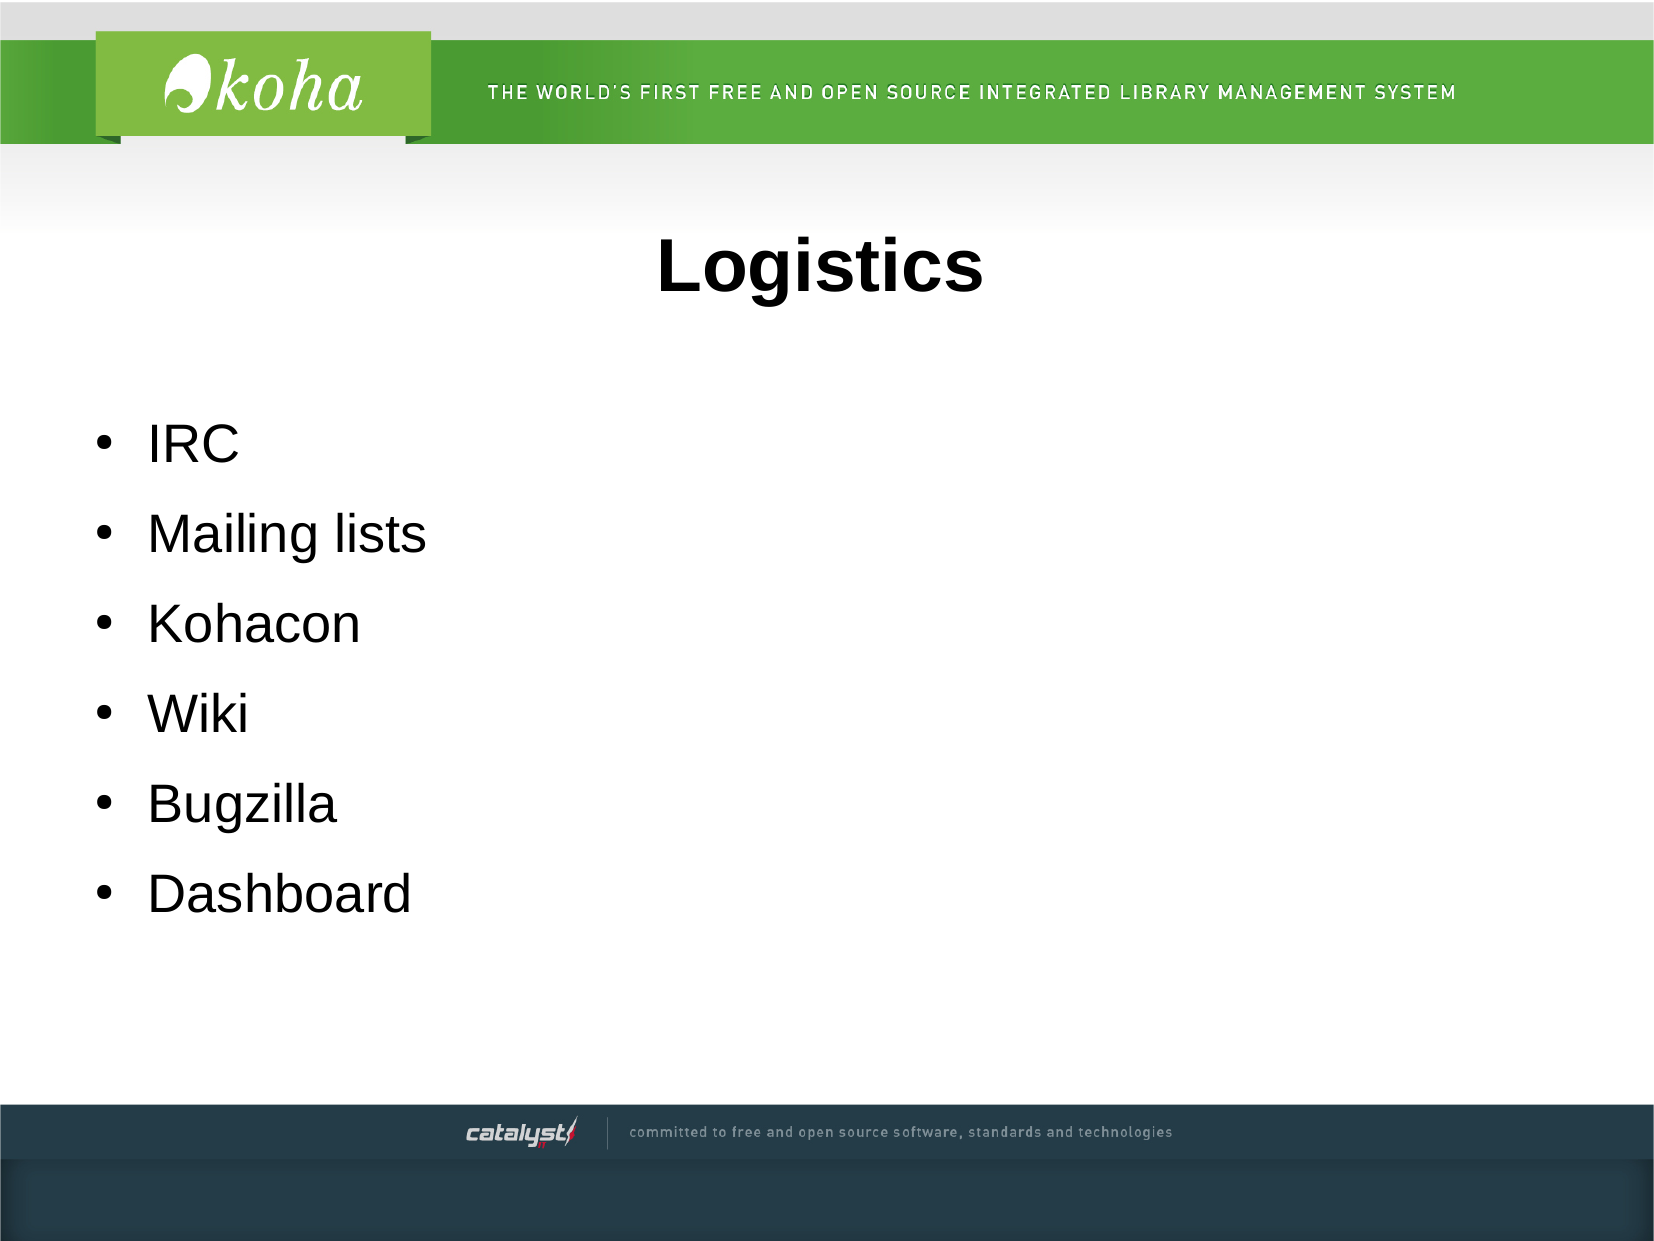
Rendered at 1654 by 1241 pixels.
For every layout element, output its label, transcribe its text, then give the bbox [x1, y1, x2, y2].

title Logistics [76, 177, 1565, 355]
picture [0, 2, 1654, 1241]
list IRC Mailing lists Kohacon Wiki Bugzilla Dashboard [76, 413, 1565, 1133]
